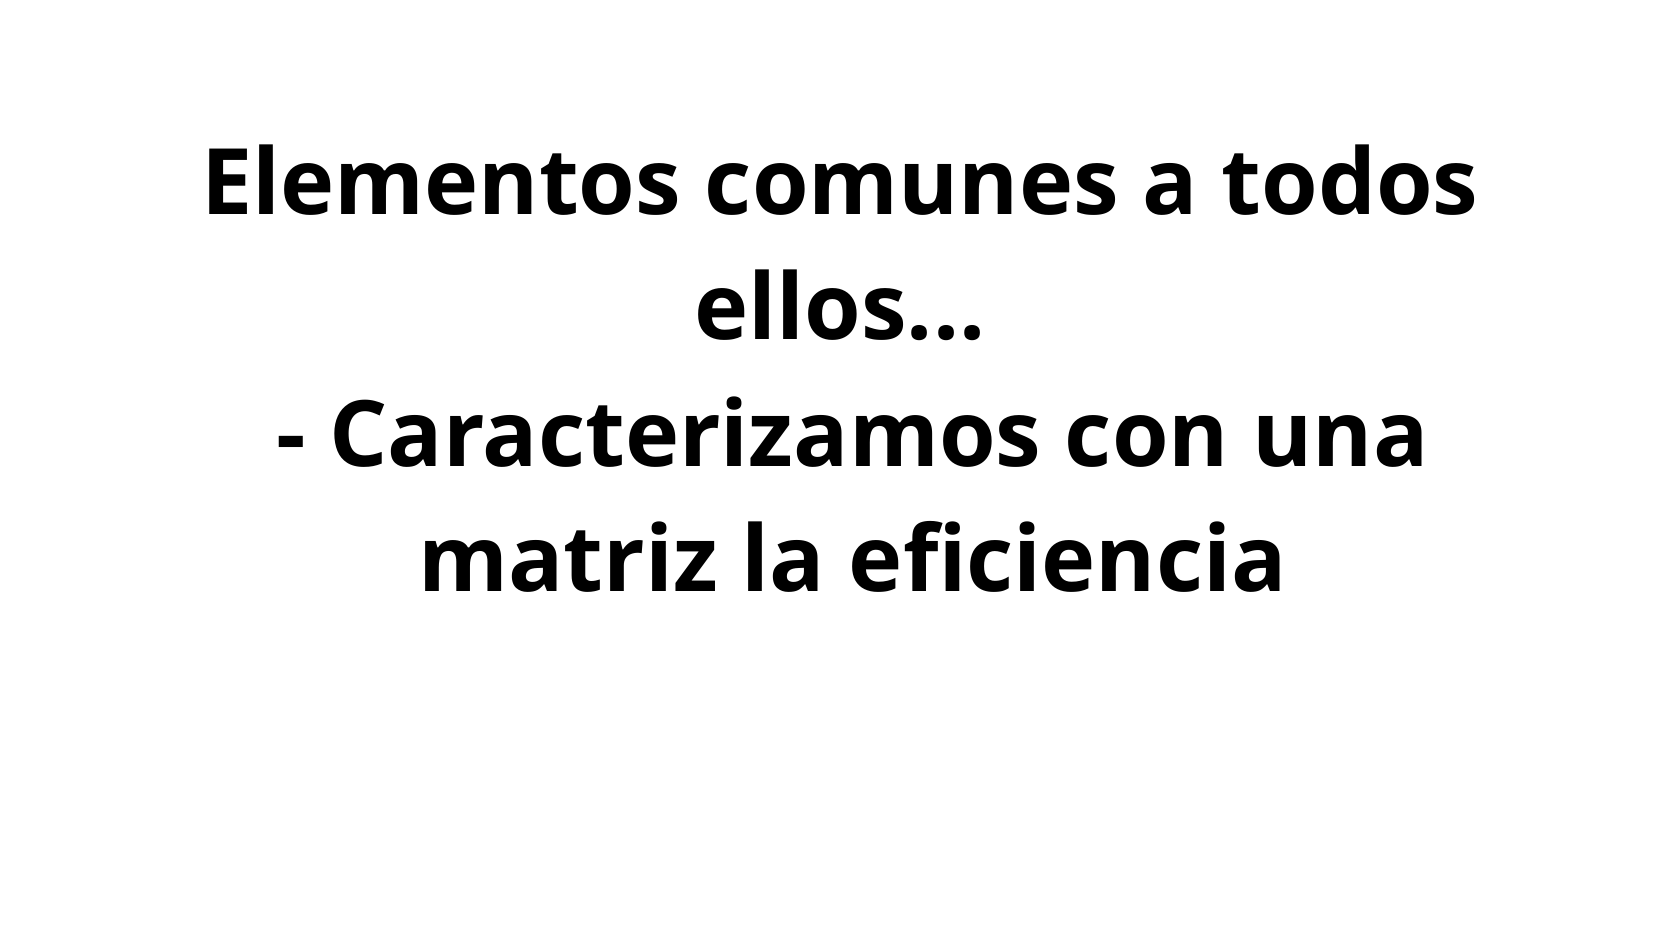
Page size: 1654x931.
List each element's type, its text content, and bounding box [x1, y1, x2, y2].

text_box - Caracterizamos con una matriz la eficiencia [162, 360, 1544, 596]
text_box Elementos comunes a todos ellos... [149, 109, 1531, 345]
